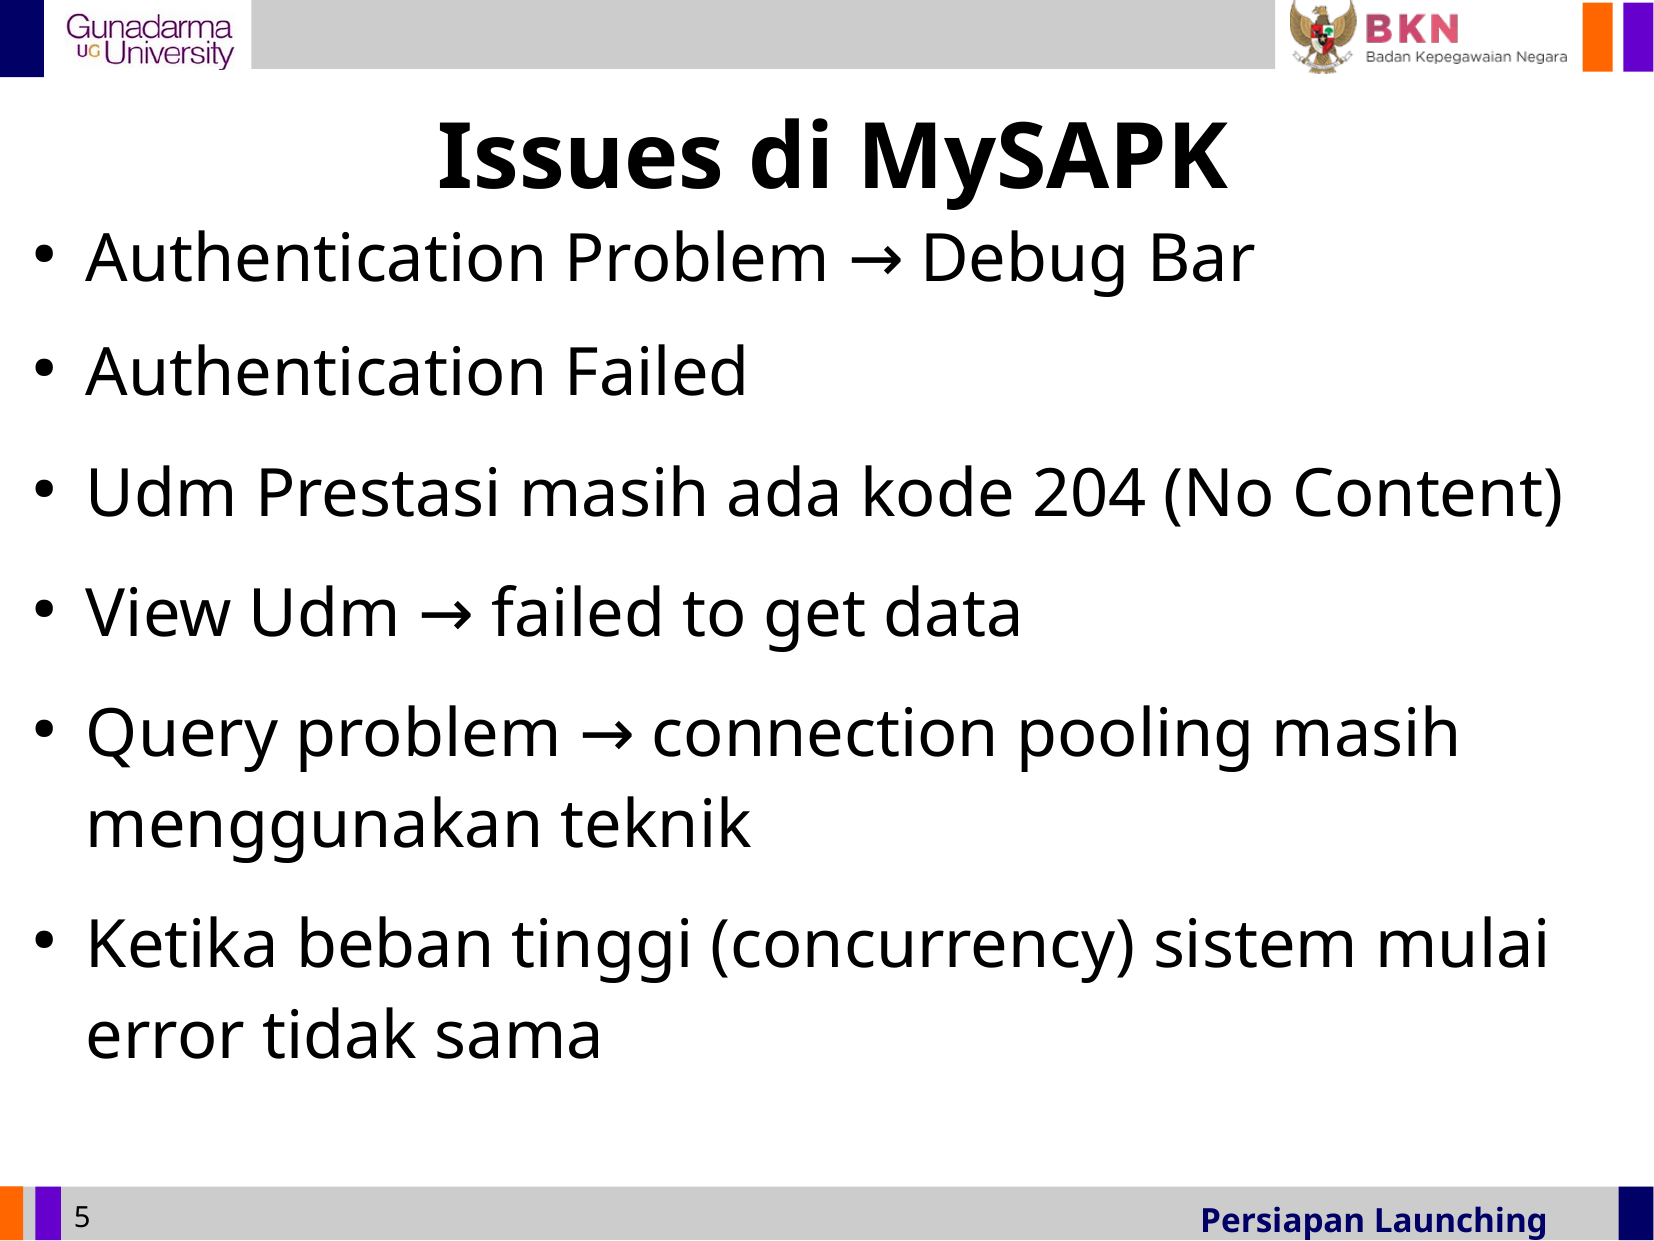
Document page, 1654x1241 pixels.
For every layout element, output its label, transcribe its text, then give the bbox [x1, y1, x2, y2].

list Authentication Problem → Debug Bar Authentication Failed Udm Prestasi masih ada kode 204 (No Content) View Udm → failed to get data Query problem → connection pooling masih menggunakan teknik Ketika beban tinggi (concurrency) sistem mulai error tidak sama [14, 210, 1630, 1176]
title Issues di MySAPK [77, 90, 1591, 210]
picture [65, 0, 235, 70]
picture [1290, 0, 1567, 74]
